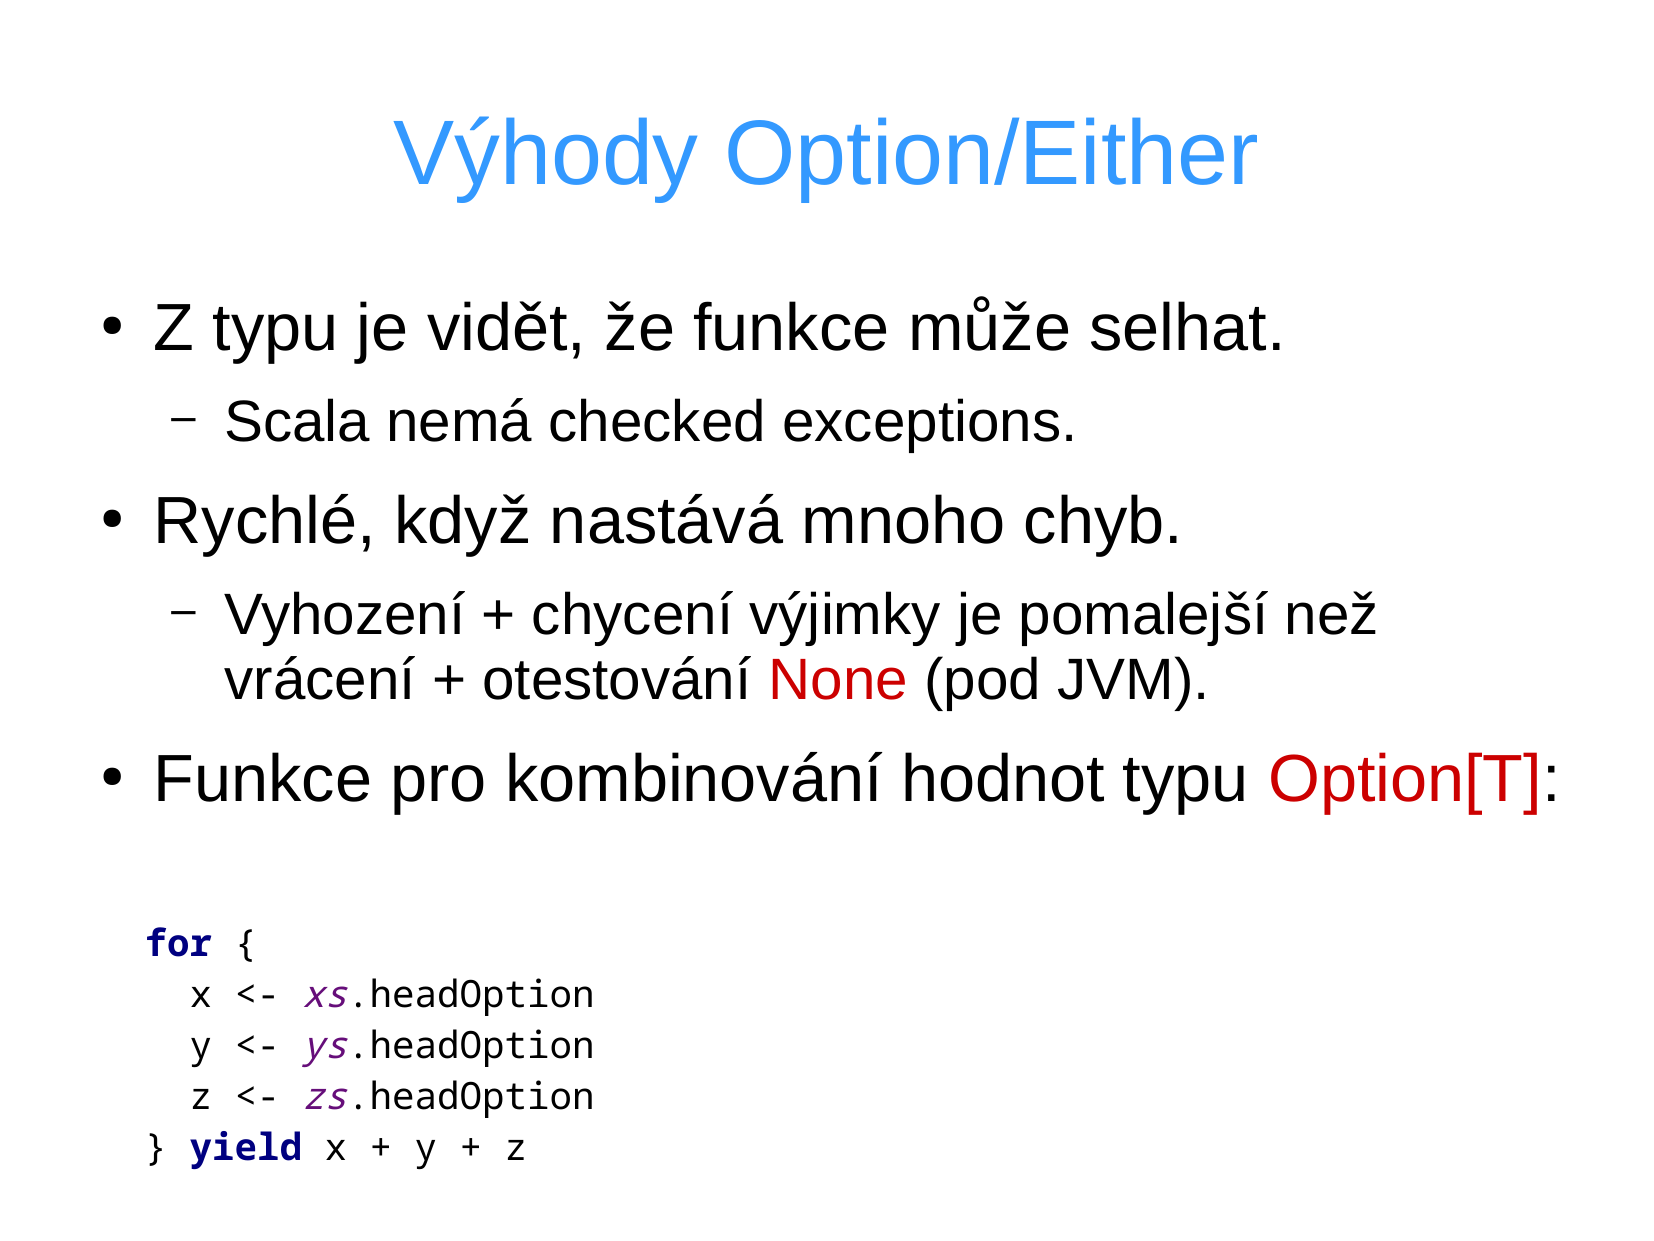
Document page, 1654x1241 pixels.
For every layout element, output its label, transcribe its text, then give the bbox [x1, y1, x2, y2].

list Z typu je vidět, že funkce může selhat. Scala nemá checked exceptions. Rychlé, když nastává mnoho chyb. Vyhození + chycení výjimky je pomalejší než vrácení + otestování None (pod JVM). Funkce pro kombinování hodnot typu Option[T]: [82, 290, 1571, 1010]
text_box for { x <- xs.headOption y <- ys.headOption z <- zs.headOption } yield x + y + z [129, 909, 827, 1145]
title Výhody Option/Either [82, 49, 1571, 257]
